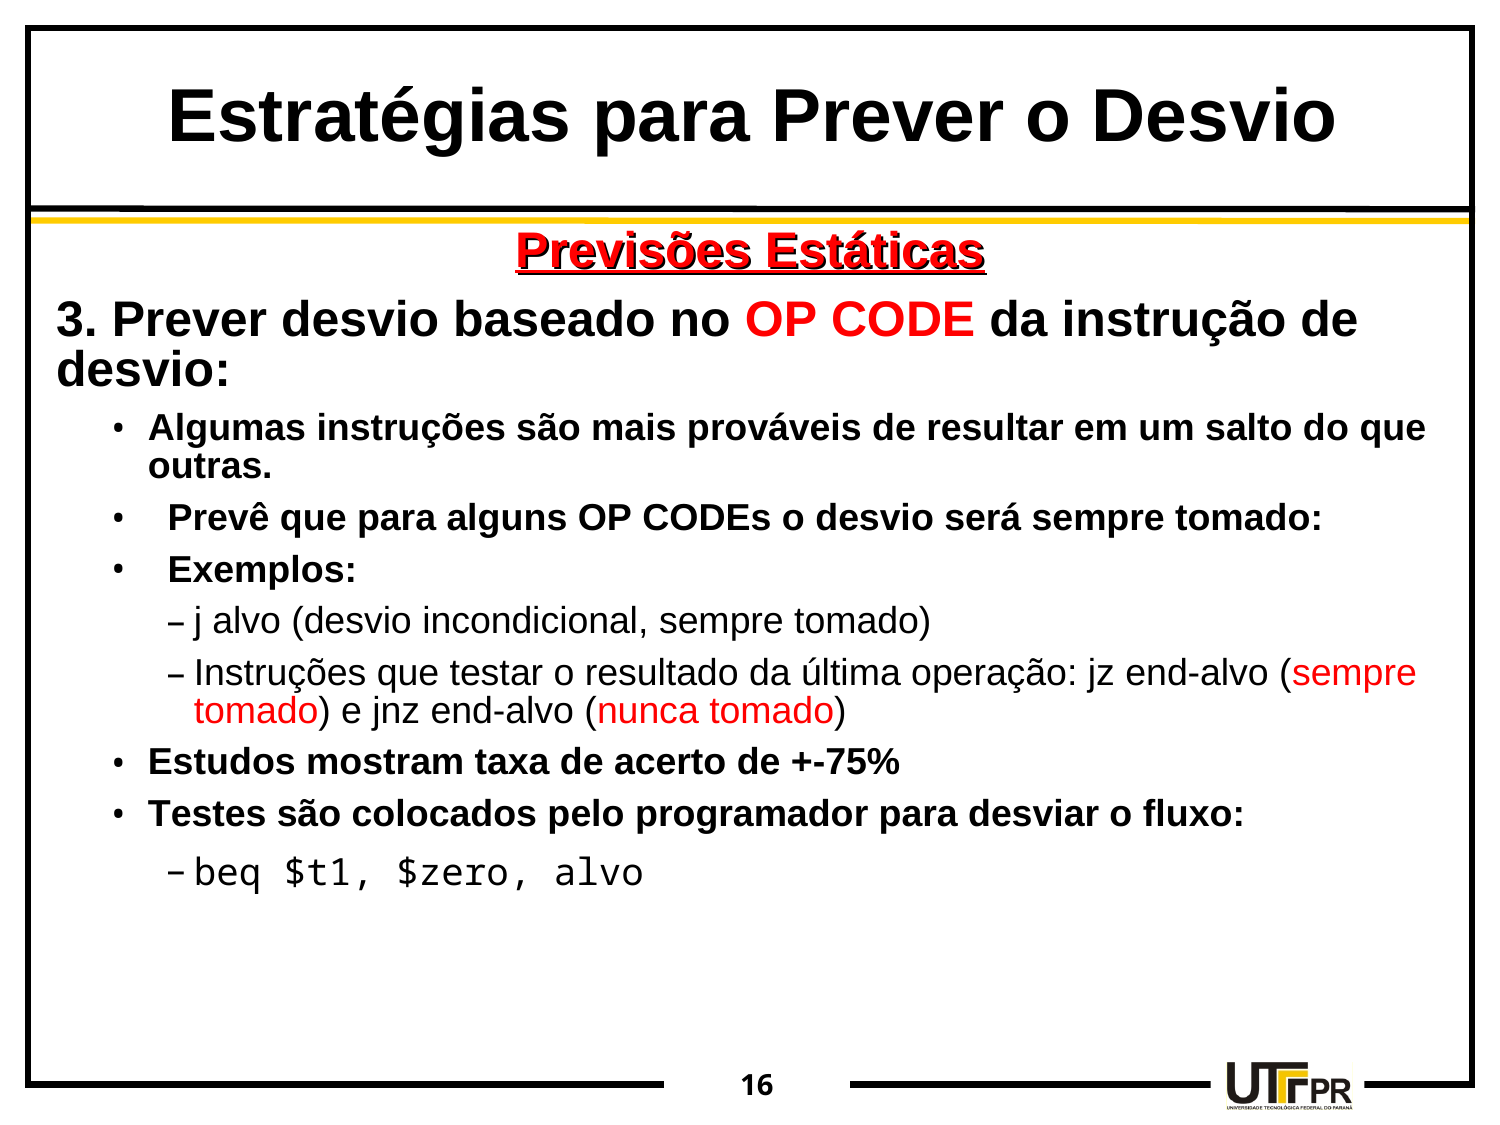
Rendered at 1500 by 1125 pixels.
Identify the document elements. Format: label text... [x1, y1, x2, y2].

picture [1226, 1071, 1353, 1110]
list Previsões Estáticas 3. Prever desvio baseado no OP CODE da instrução de desvio: Algumas instruções são mais prováveis de resultar em um salto do que outras. Prevê que para alguns OP CODEs o desvio será sempre tomado: Exemplos: j alvo (desvio incondicional, sempre tomado) Instruções que testar o resultado da última operação: jz end-alvo (sempre tomado) e jnz end-alvo (nunca tomado) Estudos mostram taxa de acerto de +-75% Testes são colocados pelo programador para desviar o fluxo: beq $t1, $zero, alvo [41, 220, 1459, 1071]
title Estratégias para Prever o Desvio [29, 73, 1477, 168]
